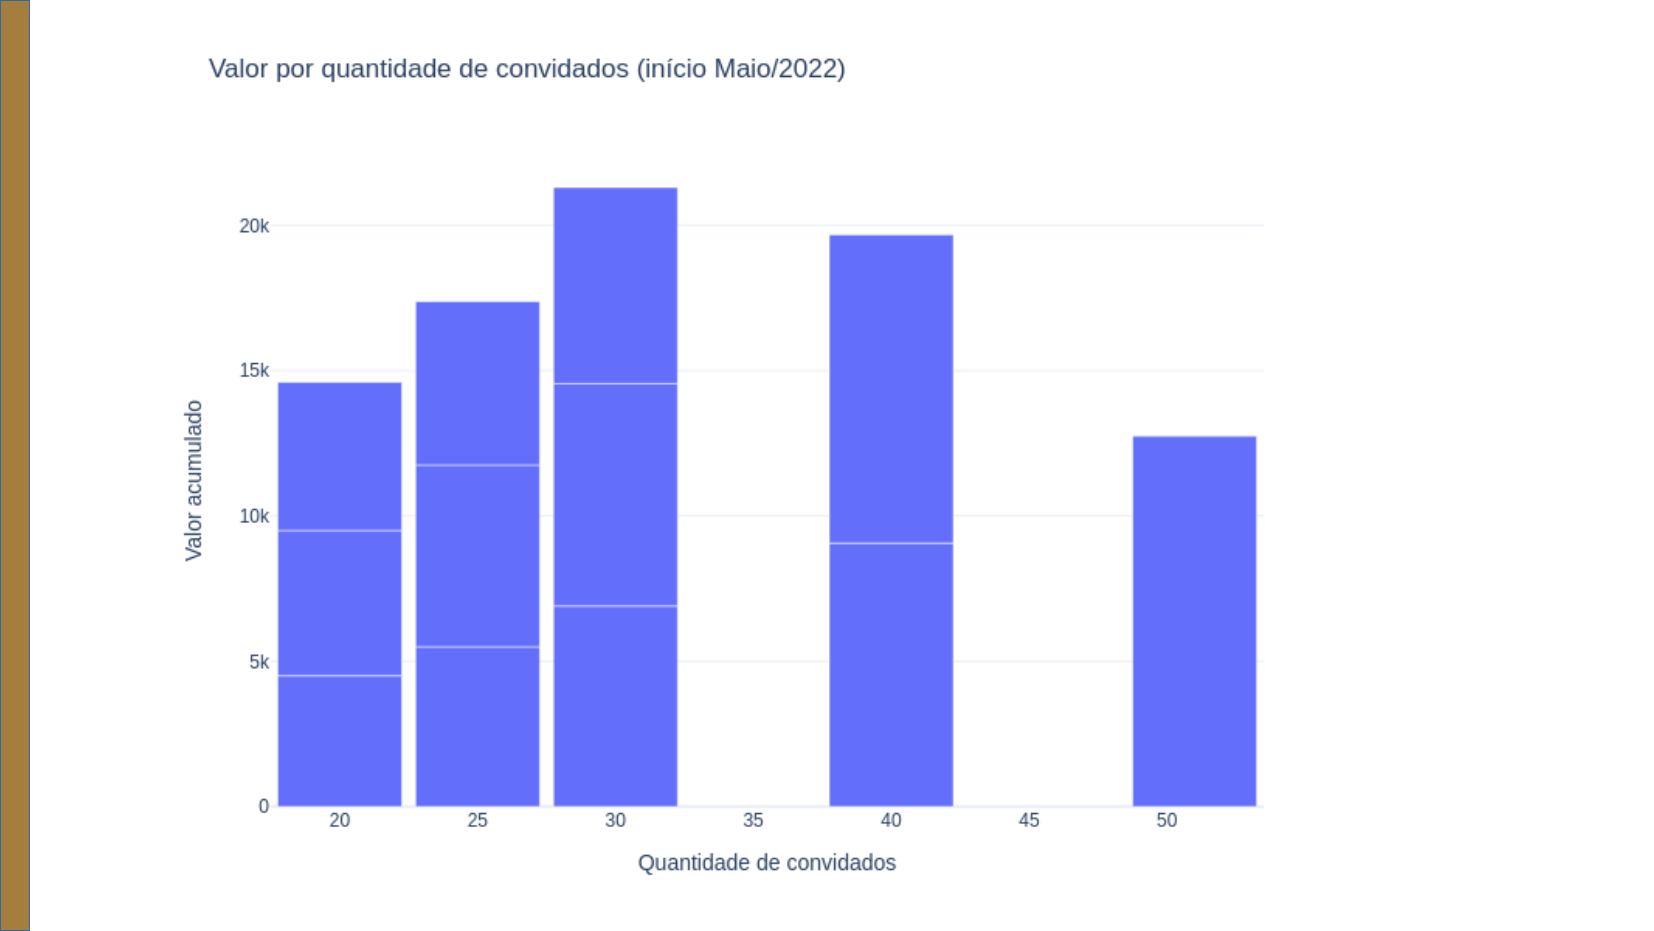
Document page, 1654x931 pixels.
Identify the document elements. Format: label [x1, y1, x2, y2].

picture [147, 0, 1388, 931]
text_box [0, 0, 30, 931]
